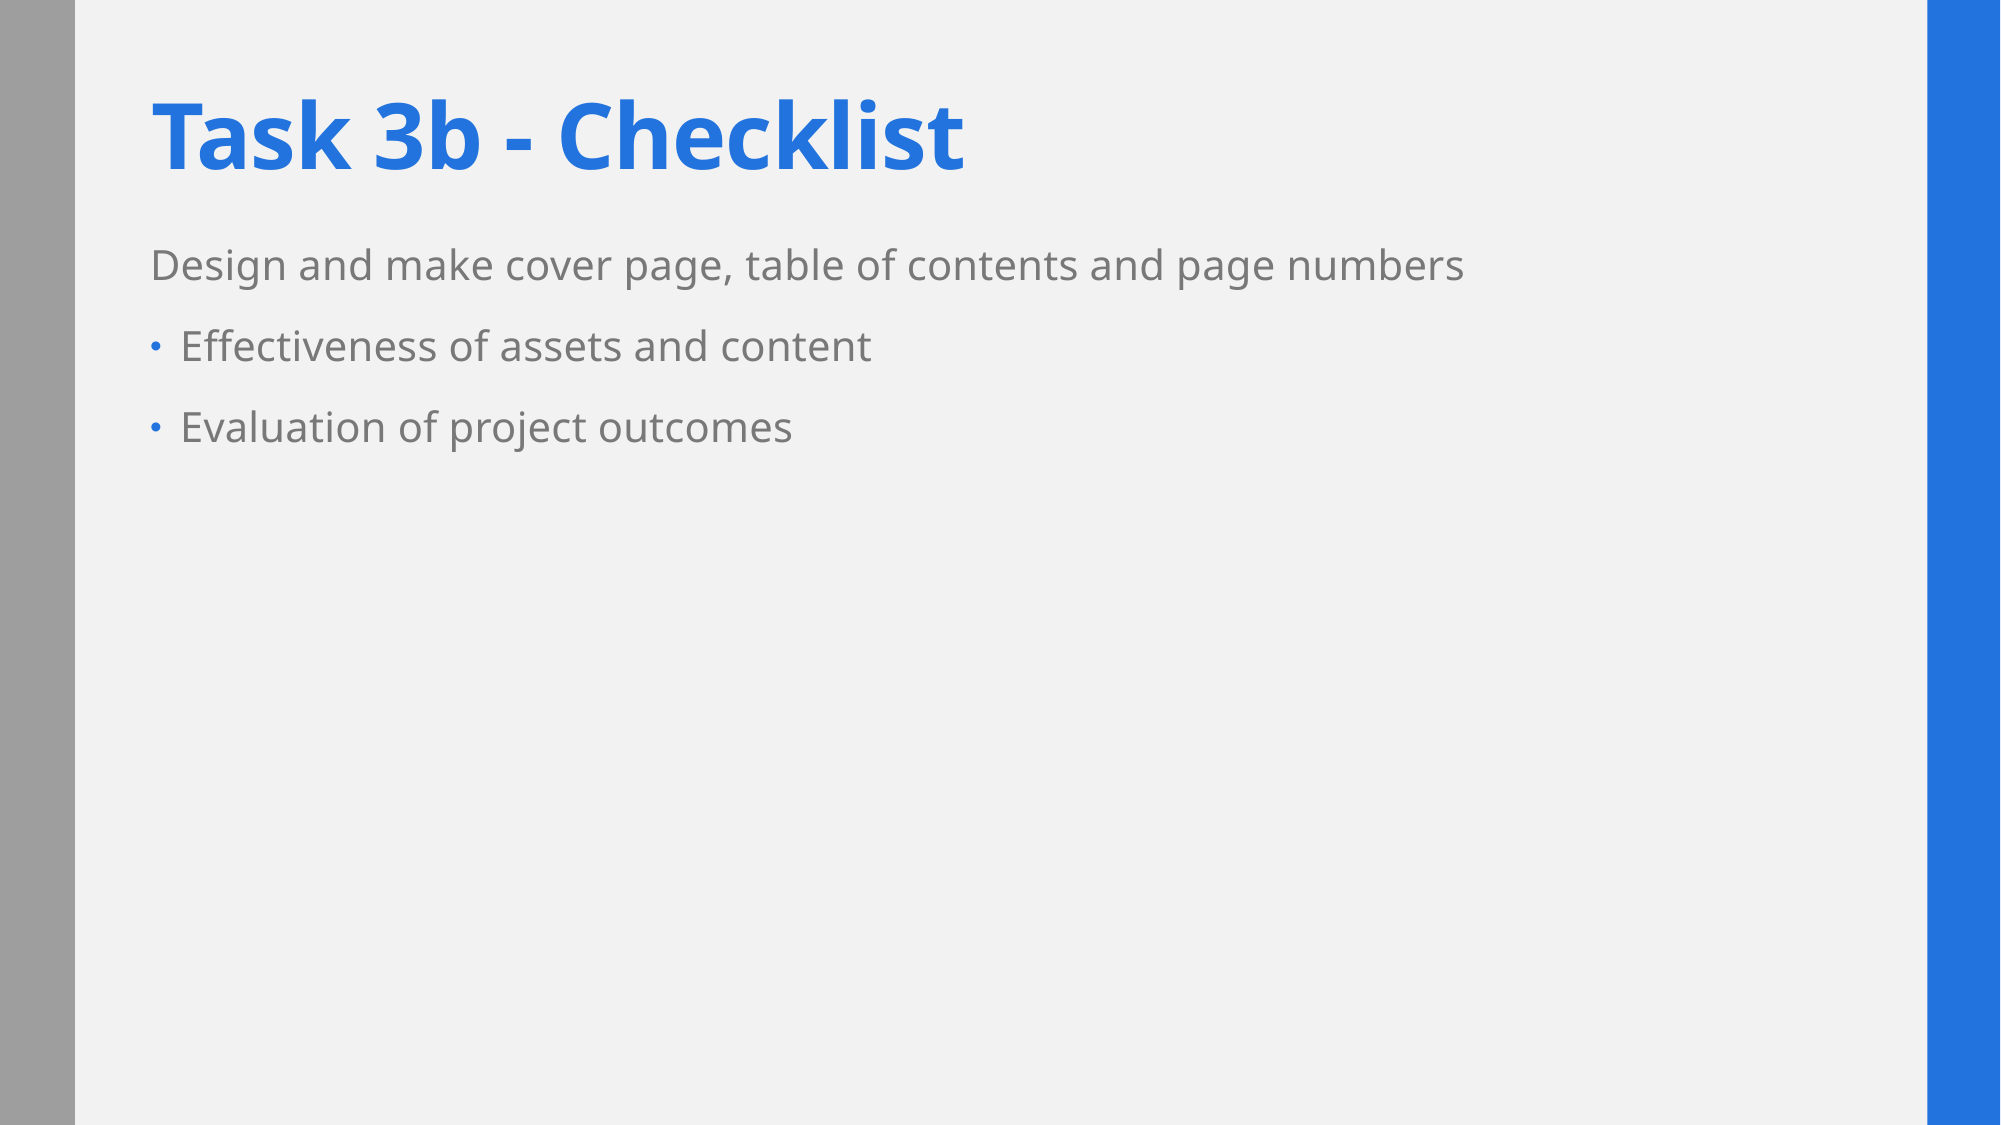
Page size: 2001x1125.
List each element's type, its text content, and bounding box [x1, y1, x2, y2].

list Task 3b - Checklist [151, 78, 1850, 199]
list Design and make cover page, table of contents and page numbers Effectiveness of assets and content Evaluation of project outcomes [150, 235, 1849, 1050]
